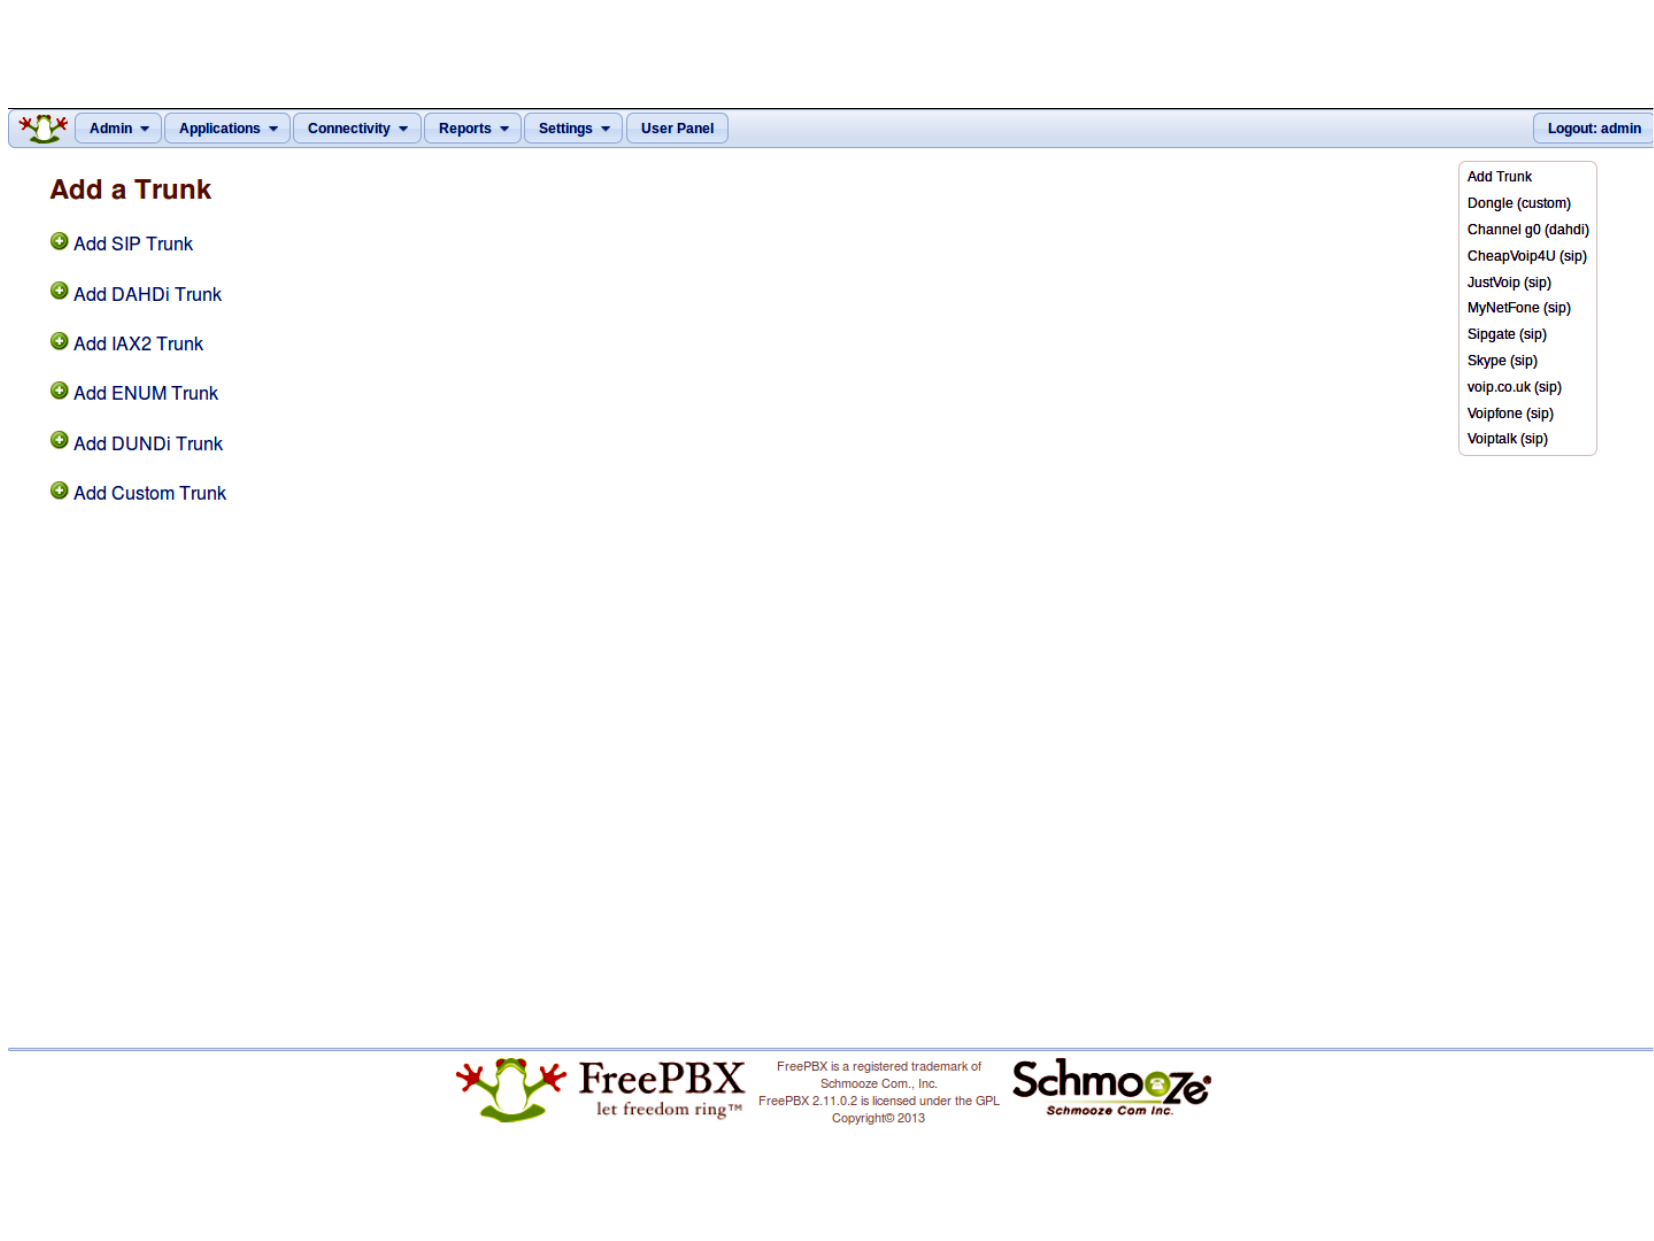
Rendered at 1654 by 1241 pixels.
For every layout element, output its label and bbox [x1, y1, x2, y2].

picture [8, 108, 1654, 1142]
